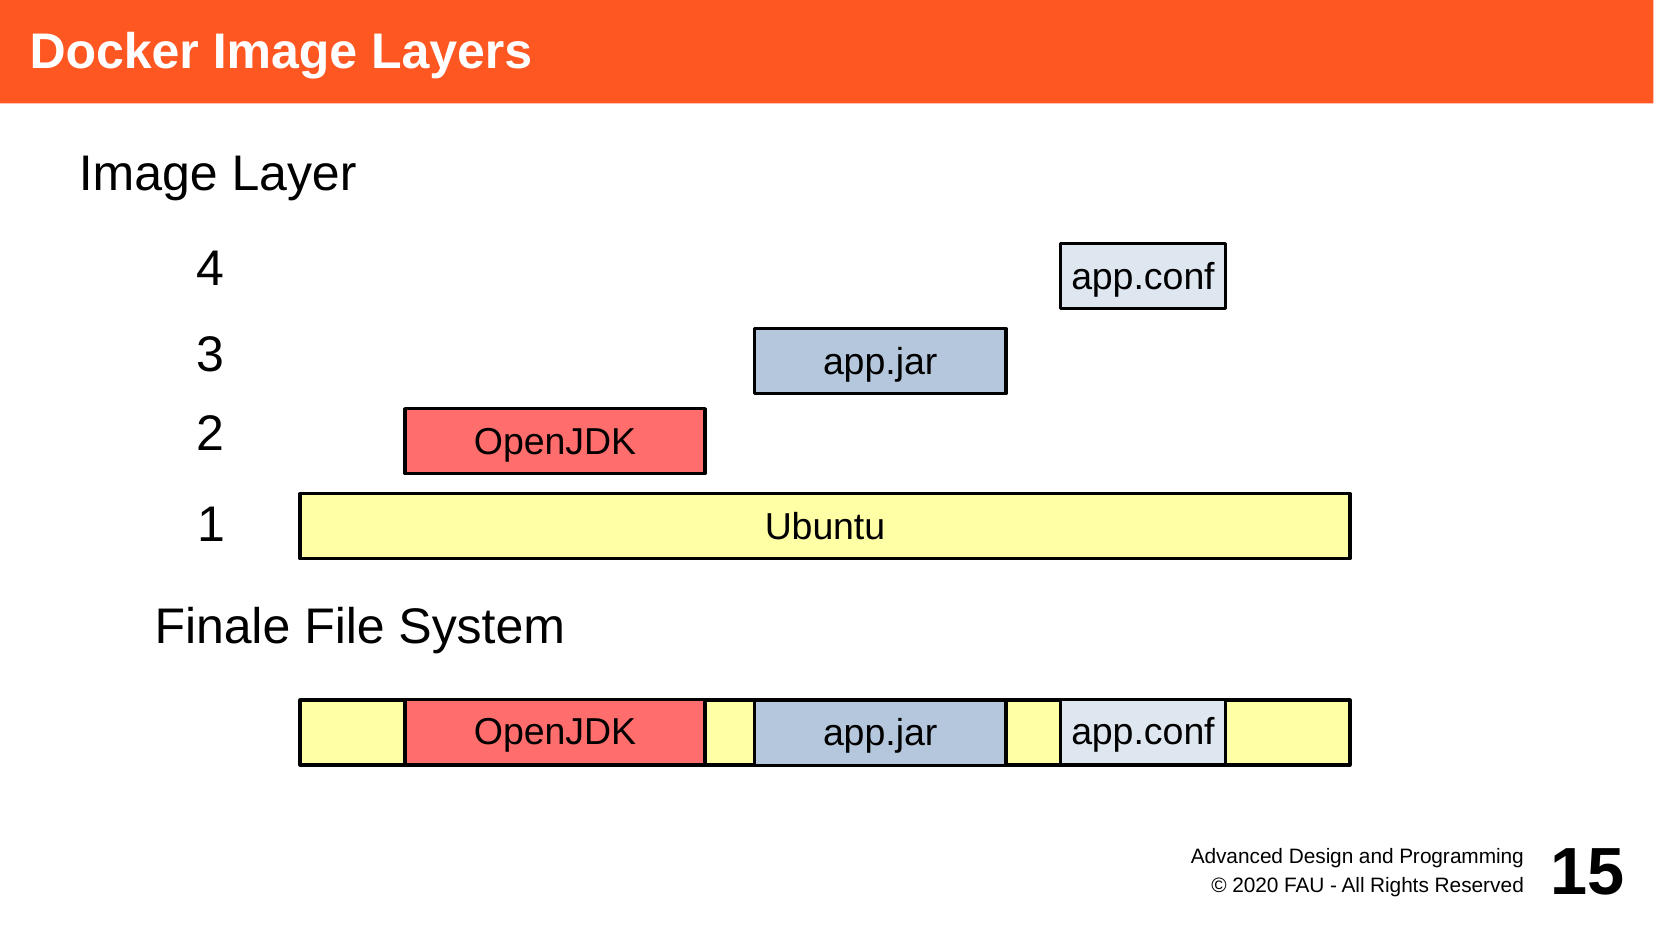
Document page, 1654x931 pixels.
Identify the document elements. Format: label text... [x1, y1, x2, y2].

text_box Ubuntu [300, 700, 754, 766]
text_box 3 [105, 314, 316, 393]
text_box 1 [106, 484, 317, 565]
text_box Finale File System [45, 558, 676, 695]
text_box 4 [105, 228, 316, 309]
text_box app.jar [754, 700, 1007, 766]
text_box OpenJDK [405, 408, 706, 474]
text_box app.conf [1060, 699, 1226, 765]
text_box OpenJDK [405, 699, 706, 765]
text_box app.conf [1060, 243, 1226, 309]
text_box Ubuntu [317, 493, 1351, 559]
title Docker Image Layers [0, 0, 1654, 104]
text_box Ubuntu [1007, 700, 1351, 766]
text_box 2 [105, 393, 316, 474]
text_box Image Layer [61, 105, 374, 241]
text_box app.jar [754, 328, 1007, 394]
